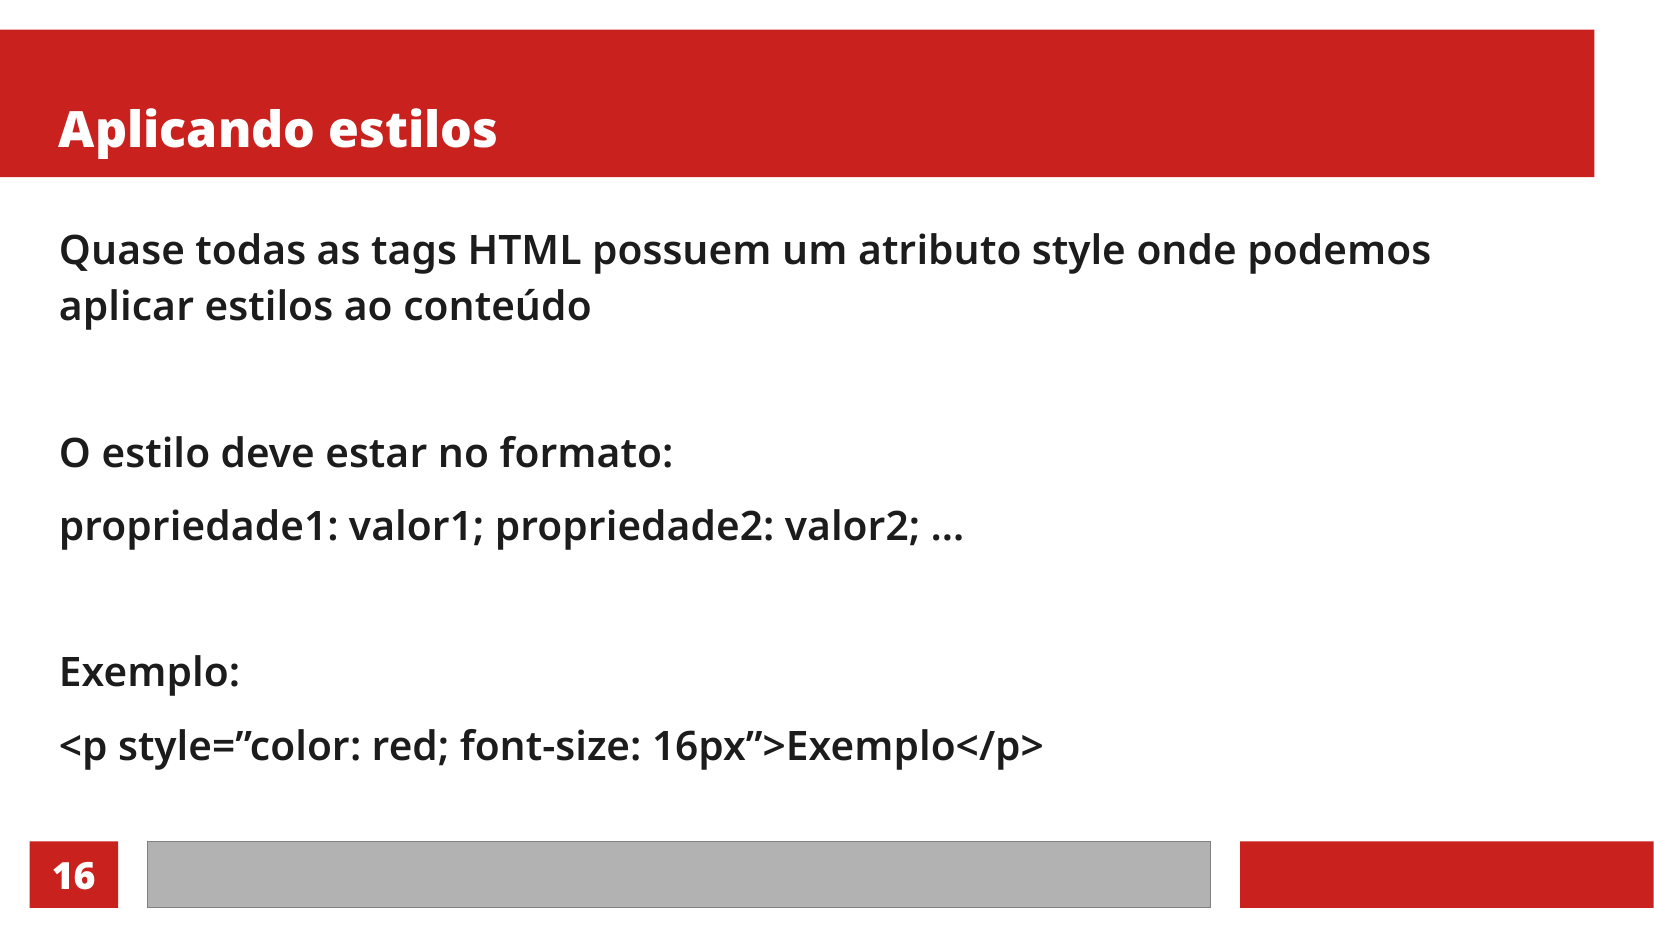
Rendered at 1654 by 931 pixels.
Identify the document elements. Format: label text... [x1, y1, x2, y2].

list Quase todas as tags HTML possuem um atributo style onde podemos aplicar estilos ao conteúdo O estilo deve estar no formato: propriedade1: valor1; propriedade2: valor2; … Exemplo: <p style=”color: red; font-size: 16px”>Exemplo</p> [59, 221, 1565, 798]
title Aplicando estilos [59, 44, 1595, 163]
